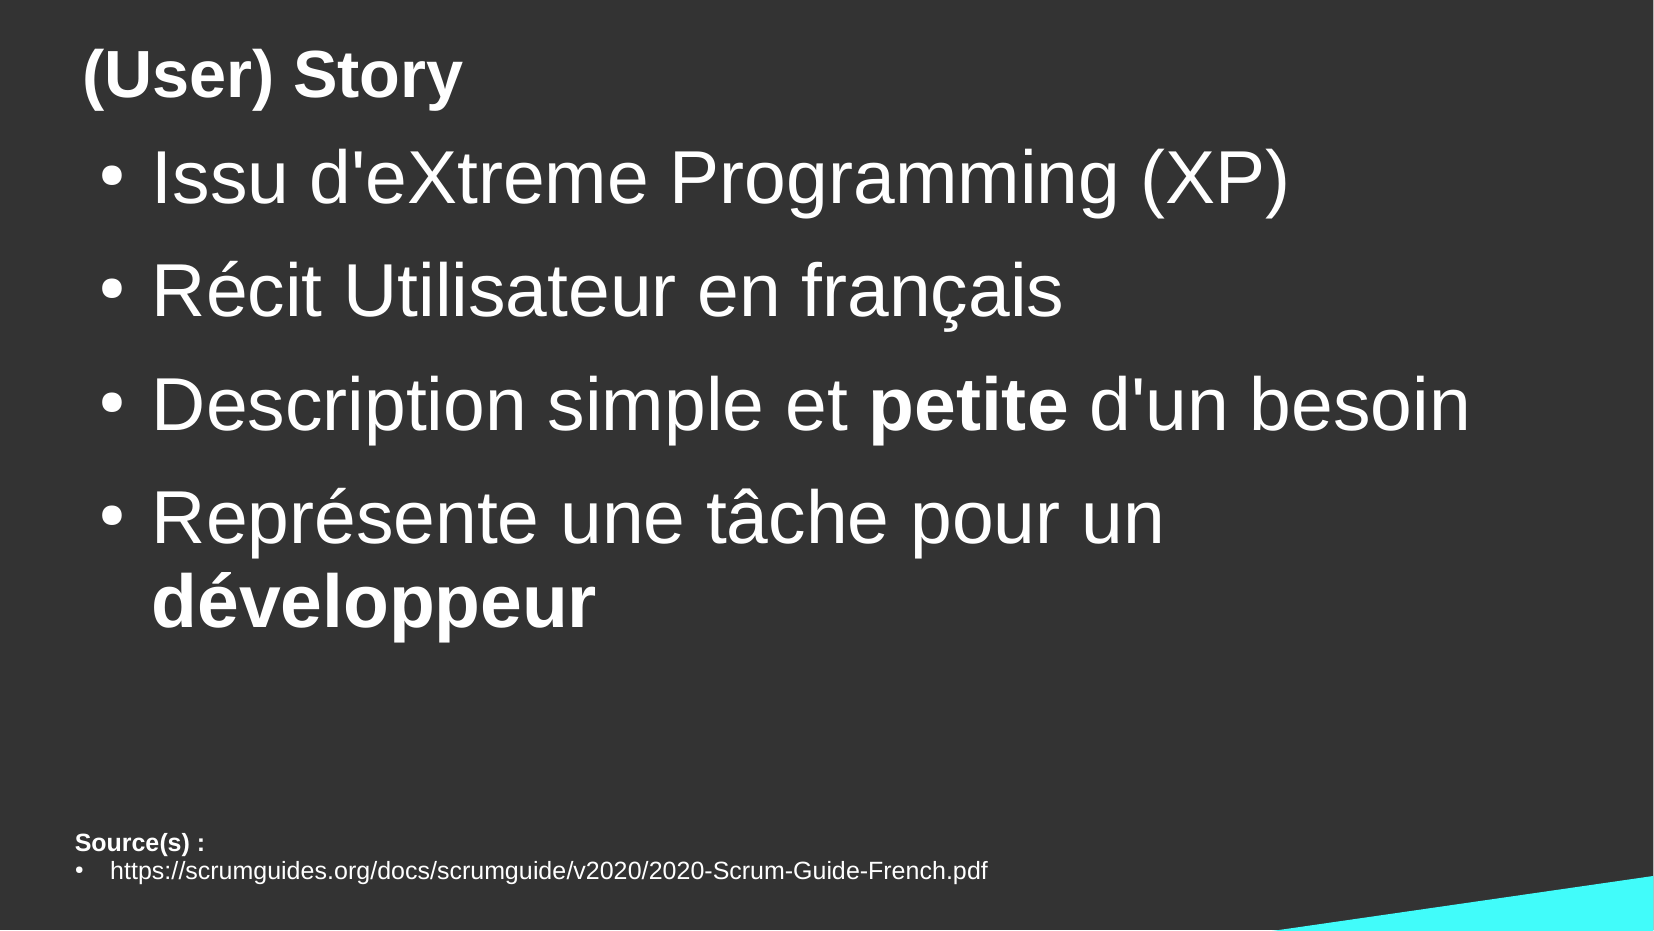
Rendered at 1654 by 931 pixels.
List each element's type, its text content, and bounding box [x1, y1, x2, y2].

text_box Source(s) : https://scrumguides.org/docs/scrumguide/v2020/2020-Scrum-Guide-French.pdf [60, 821, 1546, 921]
text_box [1272, 875, 1654, 931]
title (User) Story [82, 37, 1571, 122]
list Issu d'eXtreme Programming (XP) Récit Utilisateur en français Description simple et petite d'un besoin Représente une tâche pour un développeur [80, 135, 1620, 777]
